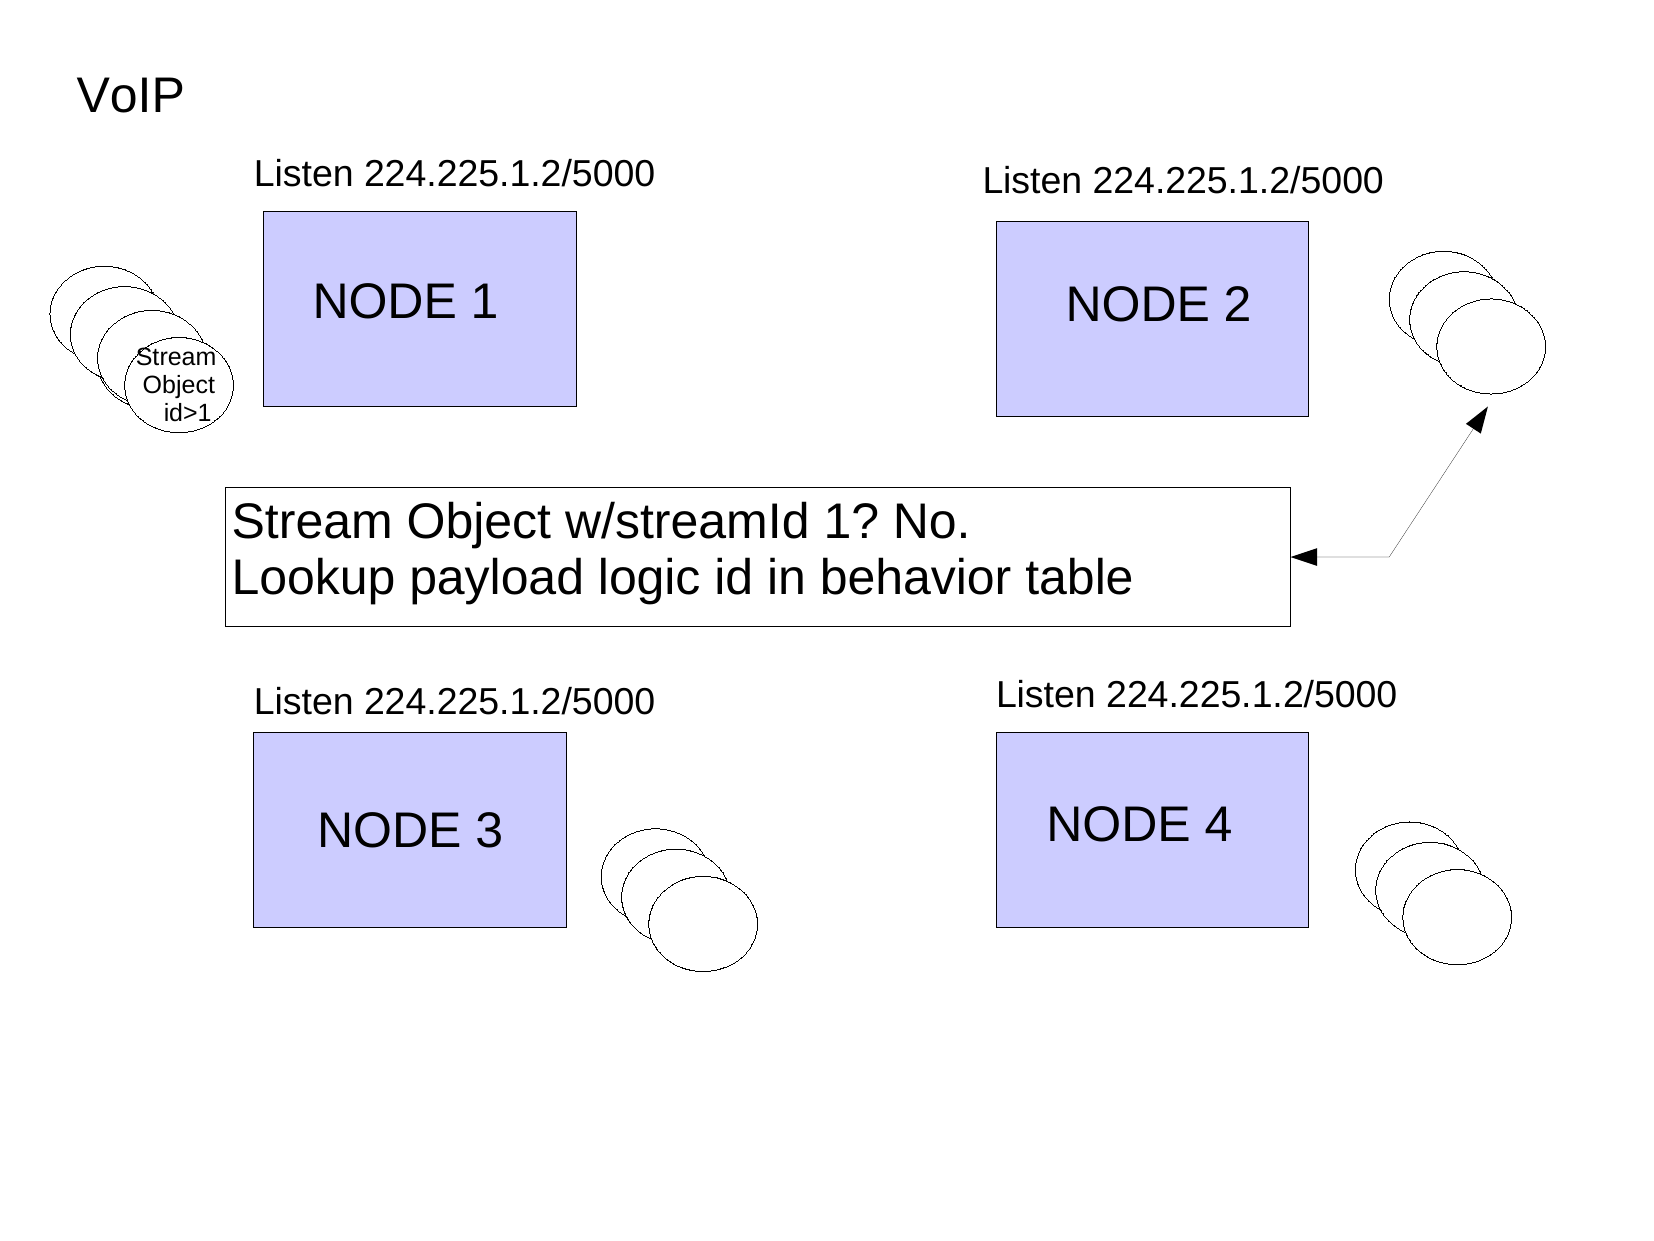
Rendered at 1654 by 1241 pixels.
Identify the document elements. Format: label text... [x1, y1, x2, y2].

text_box NODE 3 [317, 802, 539, 866]
text_box Listen 224.225.1.2/5000 [253, 680, 840, 730]
text_box NODE 2 [1065, 276, 1290, 344]
text_box [1389, 251, 1546, 395]
text_box Listen 224.225.1.2/5000 [996, 673, 1583, 723]
text_box NODE 4 [1046, 795, 1278, 859]
text_box [1355, 821, 1512, 965]
text_box Listen 224.225.1.2/5000 [253, 152, 840, 202]
text_box [996, 732, 1309, 928]
text_box [49, 266, 204, 405]
text_box Stream Object w/streamId 1? No. Lookup payload logic id in behavior table [225, 487, 1291, 627]
text_box [253, 732, 567, 928]
text_box [601, 828, 758, 972]
text_box NODE 1 [312, 273, 567, 337]
text_box [602, 221, 1309, 487]
text_box Stream Object id>1 [124, 337, 234, 433]
text_box VoIP [76, 66, 205, 131]
text_box Listen 224.225.1.2/5000 [982, 159, 1569, 209]
text_box [263, 211, 577, 407]
